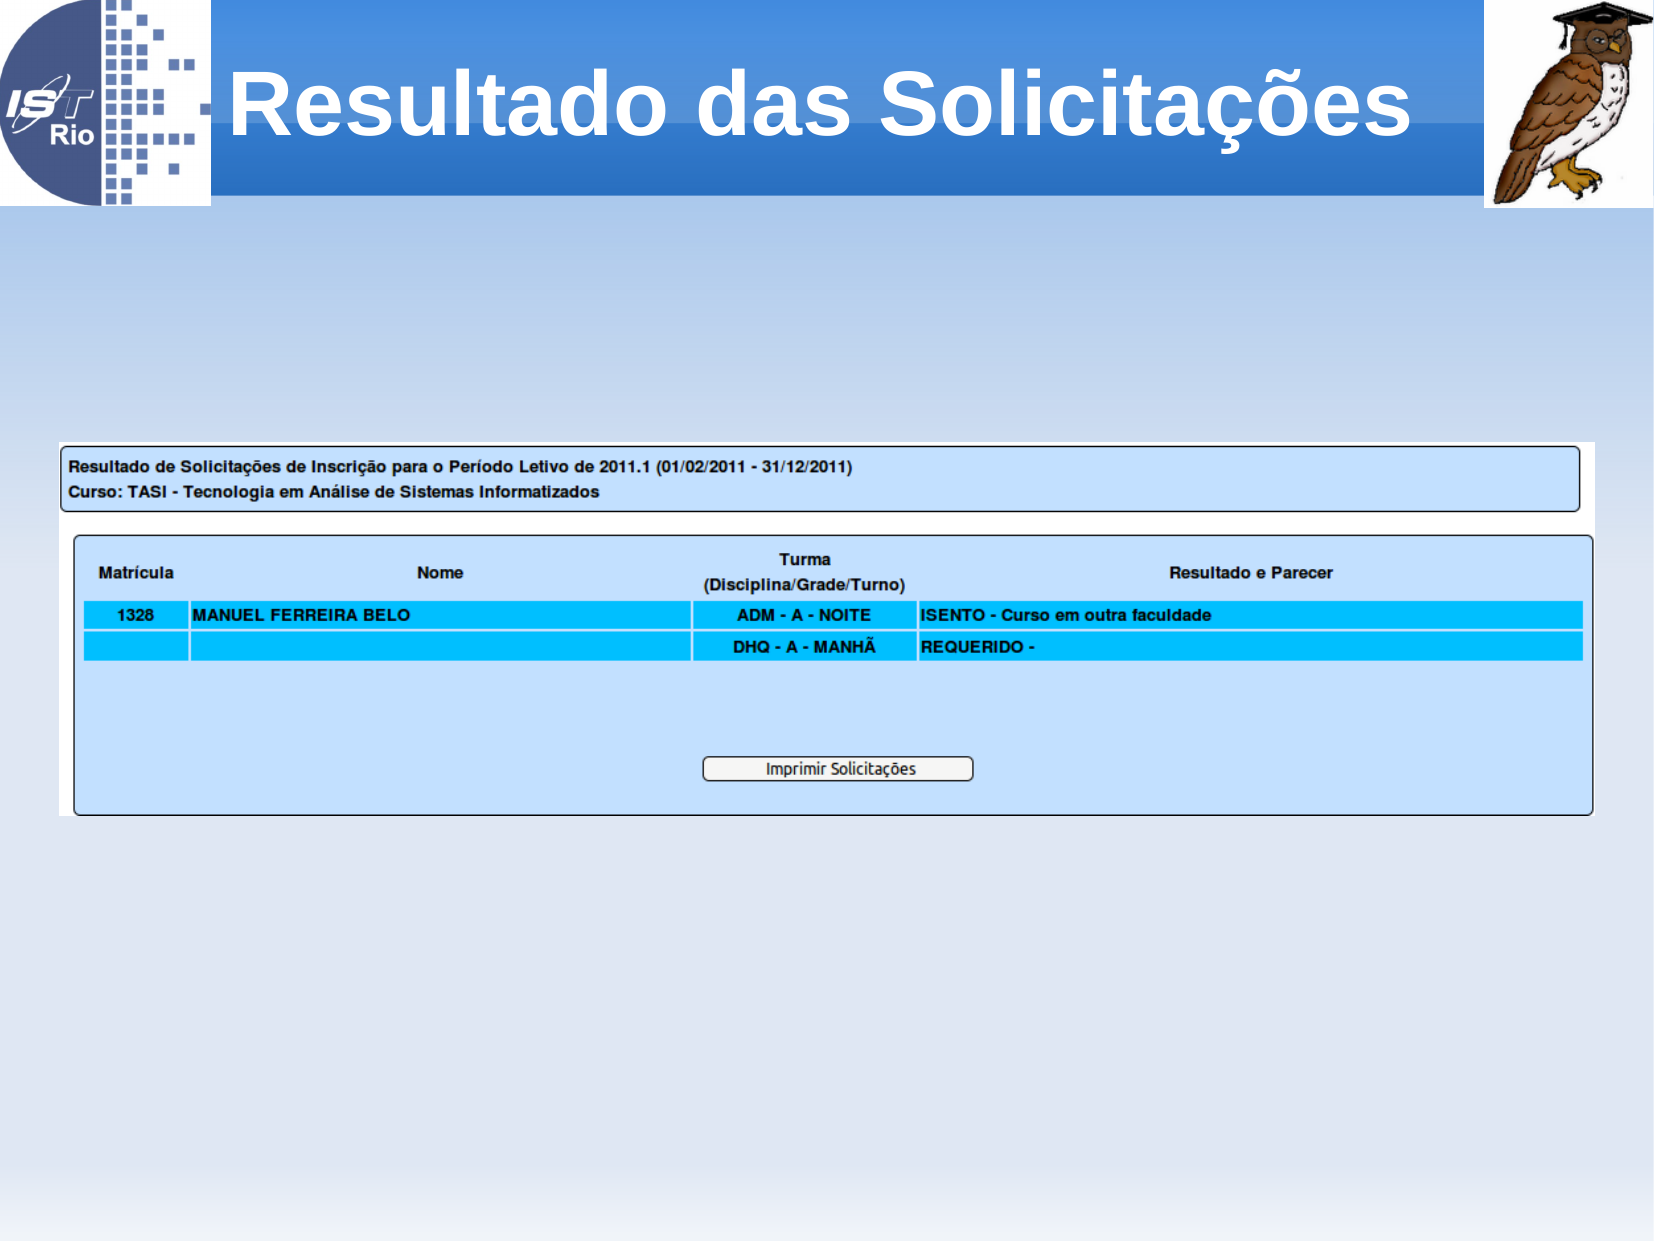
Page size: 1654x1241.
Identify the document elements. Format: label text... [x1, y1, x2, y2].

picture [0, 0, 1654, 1241]
title Resultado das Solicitações [76, 7, 1565, 200]
